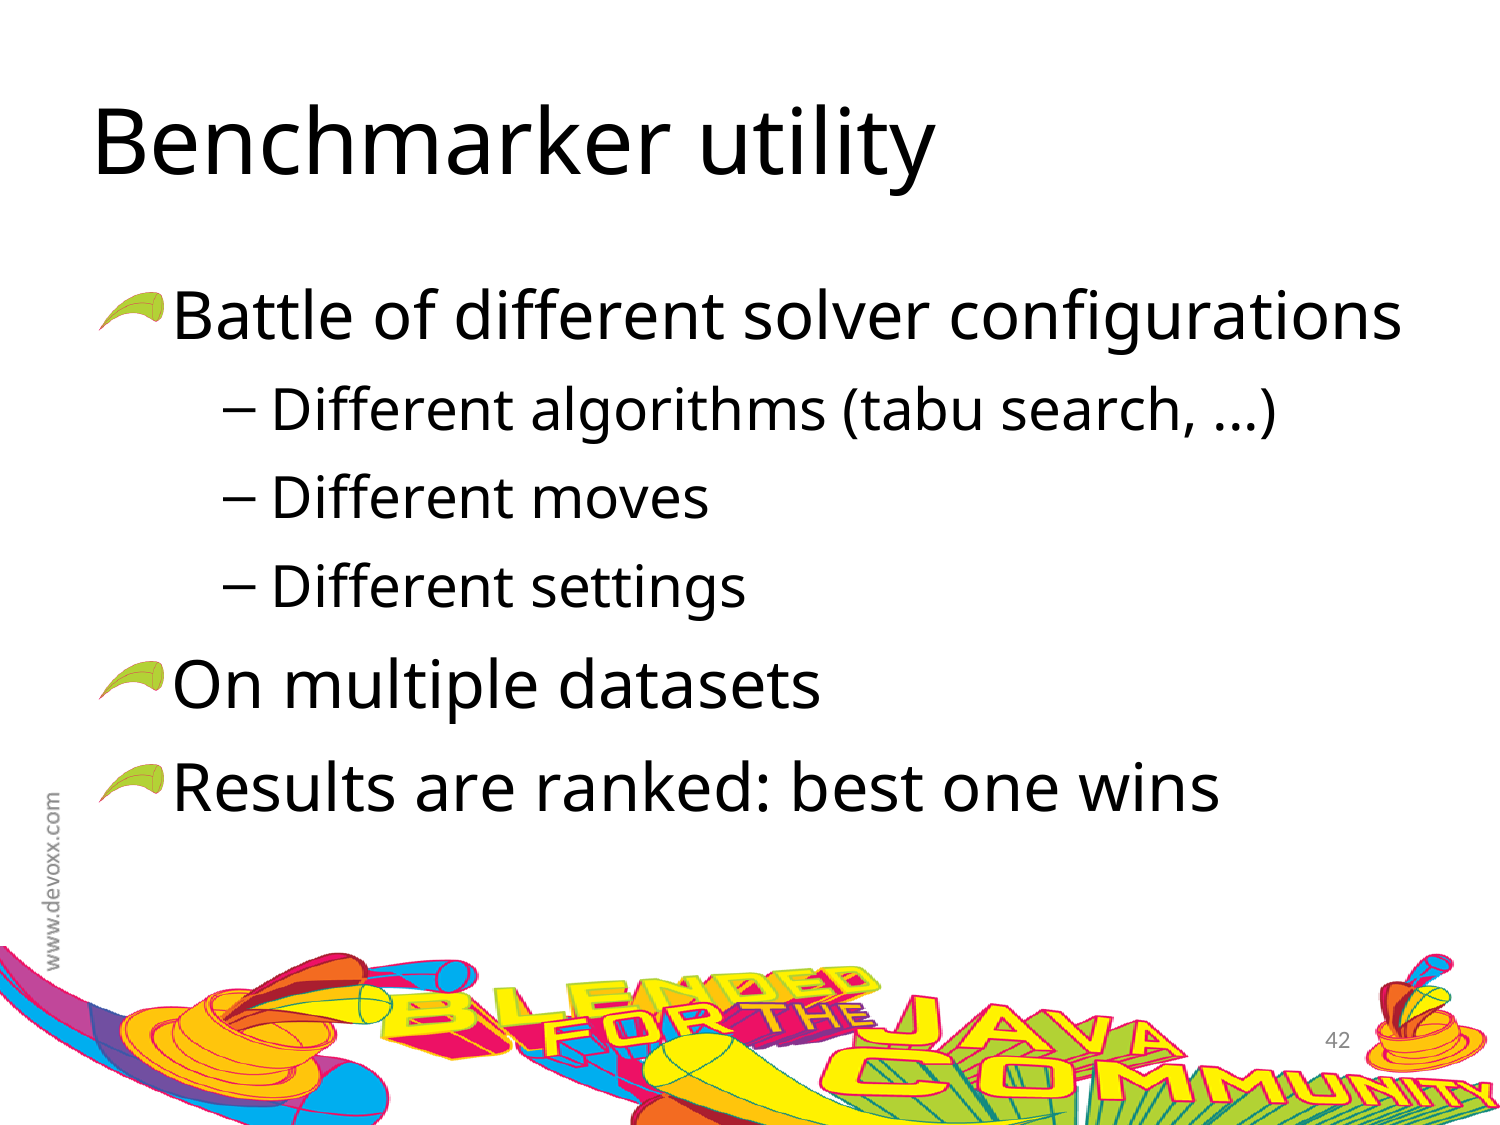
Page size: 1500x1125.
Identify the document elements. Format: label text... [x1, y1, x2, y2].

picture [0, 757, 1500, 1125]
list Battle of different solver configurations Different algorithms (tabu search, ...) Different moves Different settings On multiple datasets Results are ranked: best one wins [75, 262, 1463, 820]
title Benchmarker utility [75, 45, 1426, 233]
